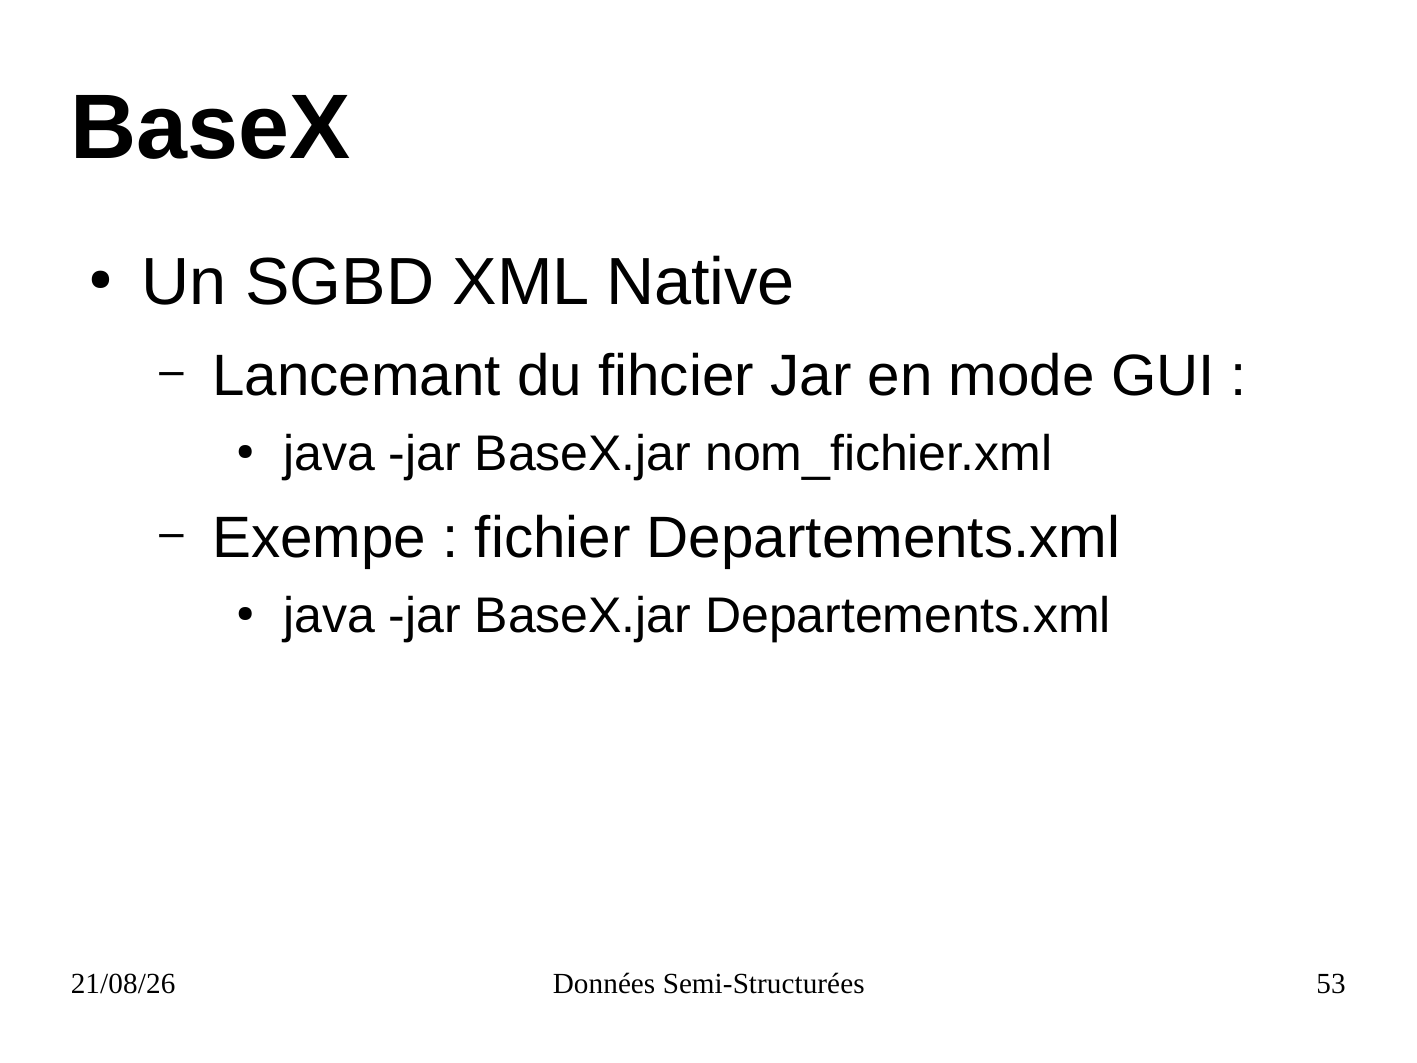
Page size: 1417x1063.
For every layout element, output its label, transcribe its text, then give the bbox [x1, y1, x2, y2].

title BaseX [70, 42, 1346, 212]
list Un SGBD XML Native Lancemant du fihcier Jar en mode GUI : java -jar BaseX.jar nom_fichier.xml Exempe : fichier Departements.xml java -jar BaseX.jar Departements.xml [70, 244, 1346, 925]
